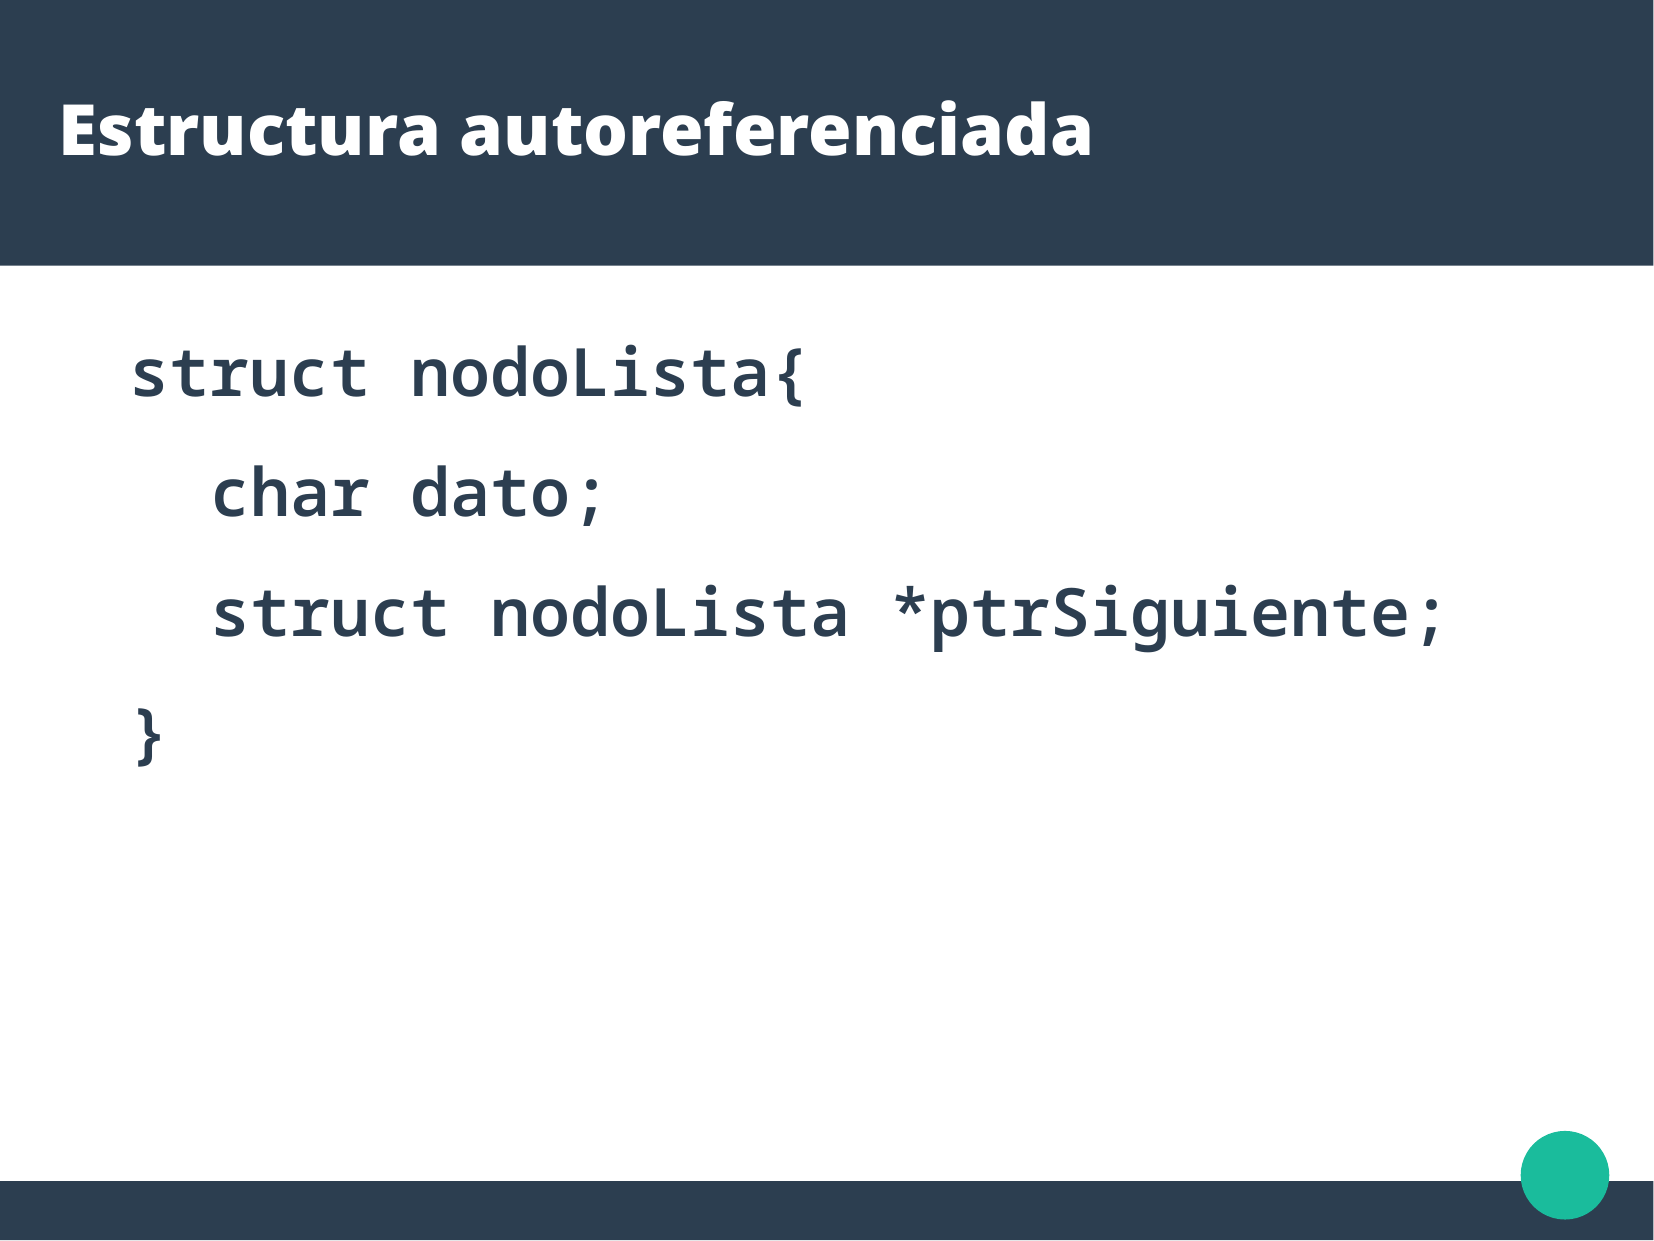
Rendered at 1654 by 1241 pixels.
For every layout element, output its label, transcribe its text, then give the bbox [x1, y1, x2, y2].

title Estructura autoreferenciada [59, 49, 1595, 207]
list struct nodoLista{ char dato; struct nodoLista *ptrSiguiente; } [59, 324, 1595, 1152]
